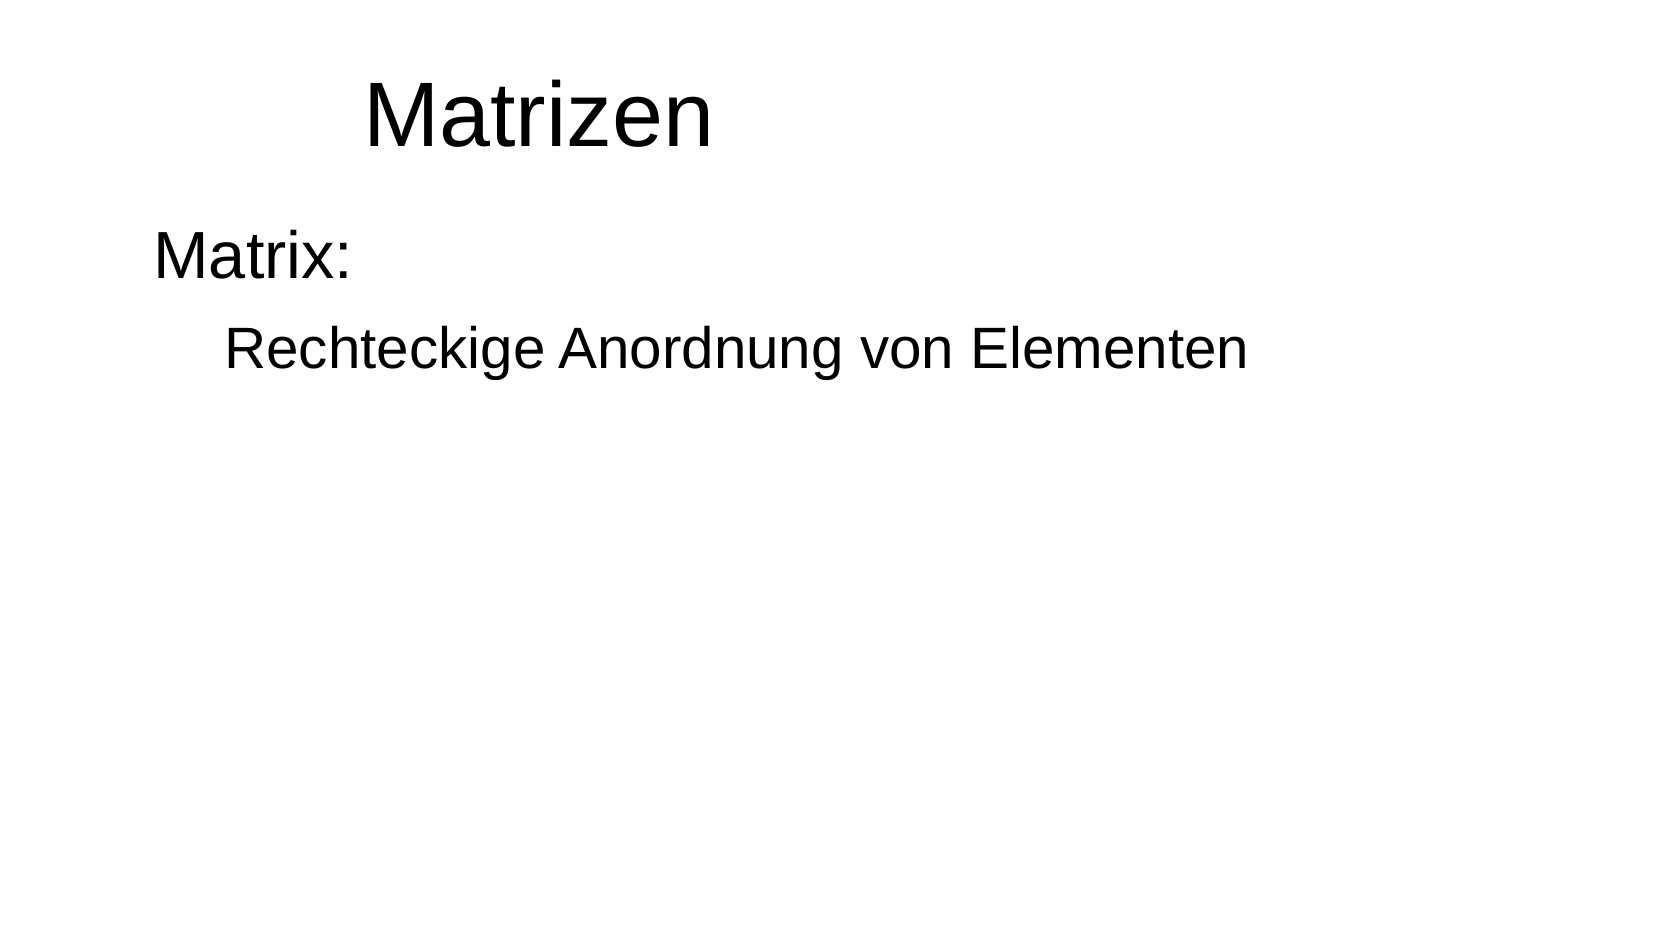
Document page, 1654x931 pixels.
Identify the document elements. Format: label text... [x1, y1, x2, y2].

list Matrix: Rechteckige Anordnung von Elementen [82, 217, 1571, 758]
title Matrizen [82, 37, 1571, 193]
